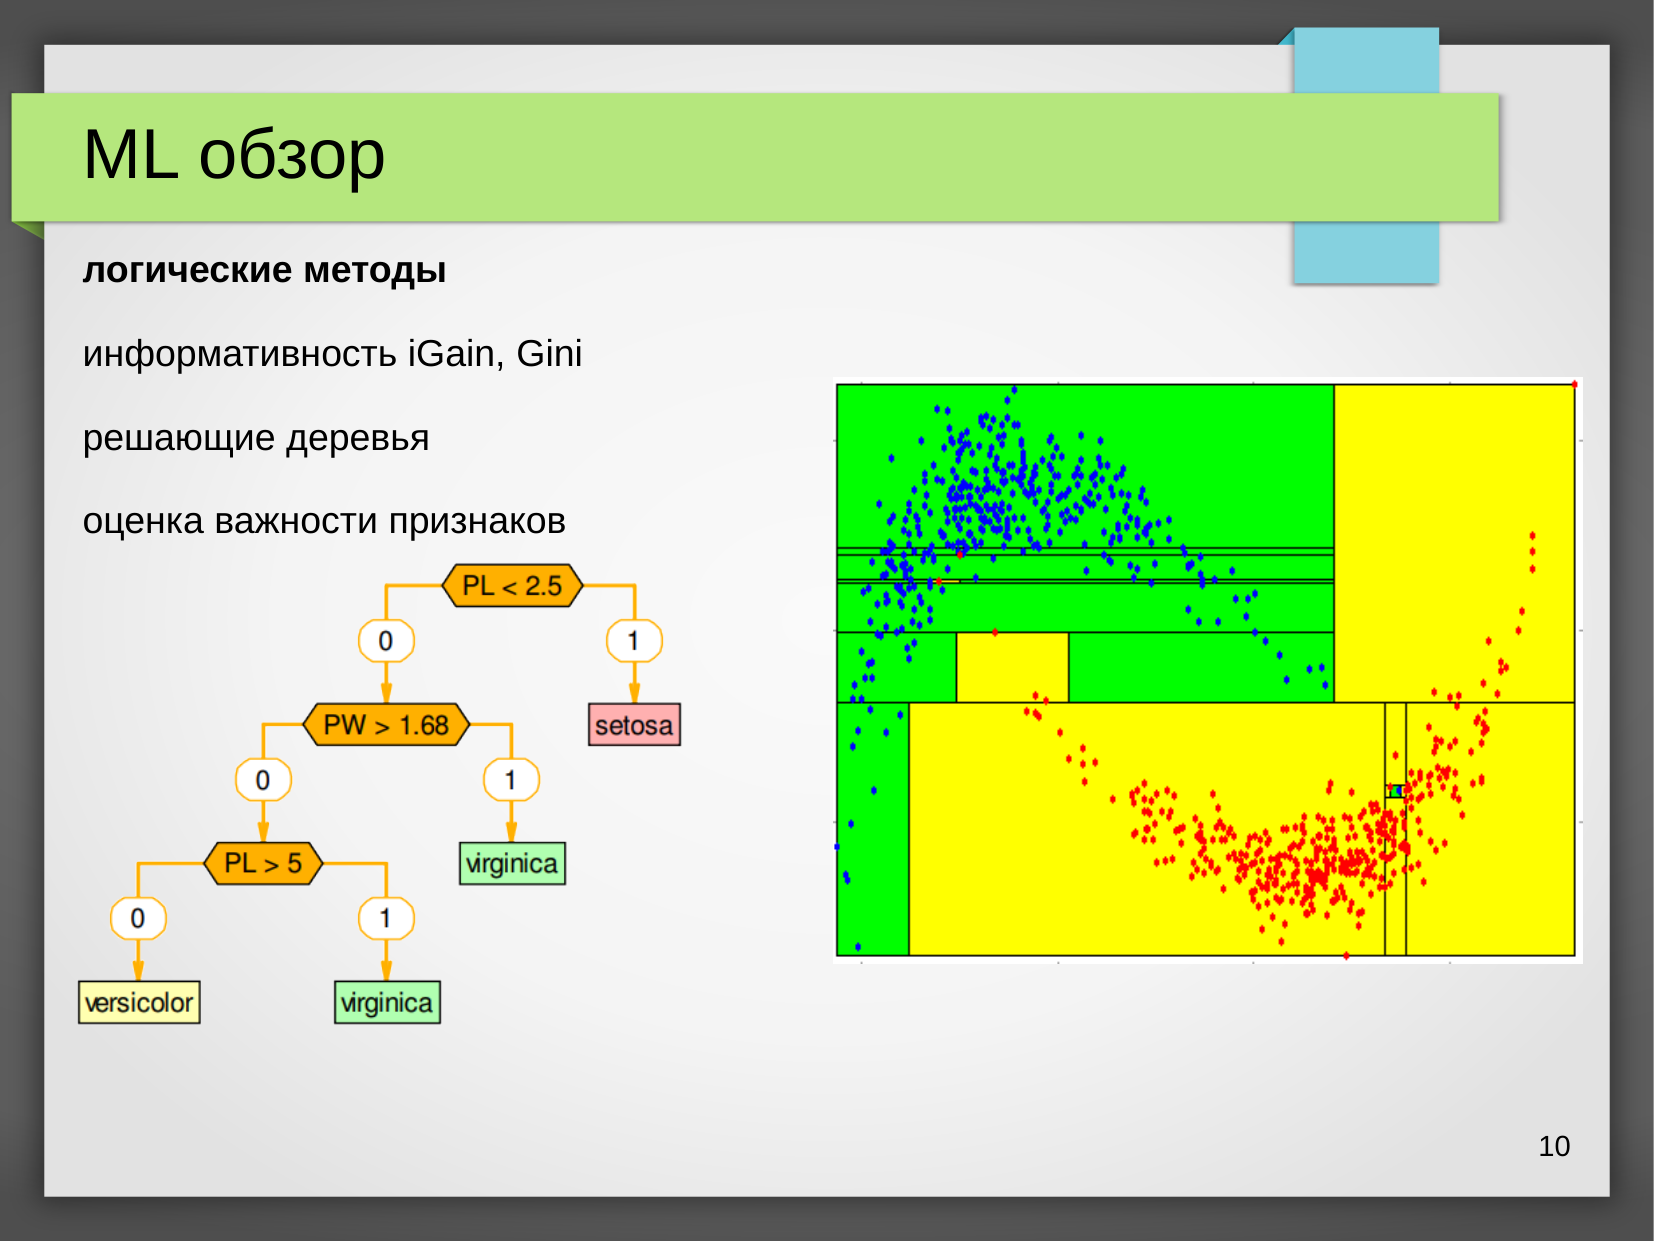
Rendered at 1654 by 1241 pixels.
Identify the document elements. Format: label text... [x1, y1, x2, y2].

title ML обзор [82, 118, 1406, 189]
text_box логические методы информативность iGain, Gini решающие деревья оценка важности признаков [82, 248, 662, 511]
picture [0, 0, 1654, 1241]
